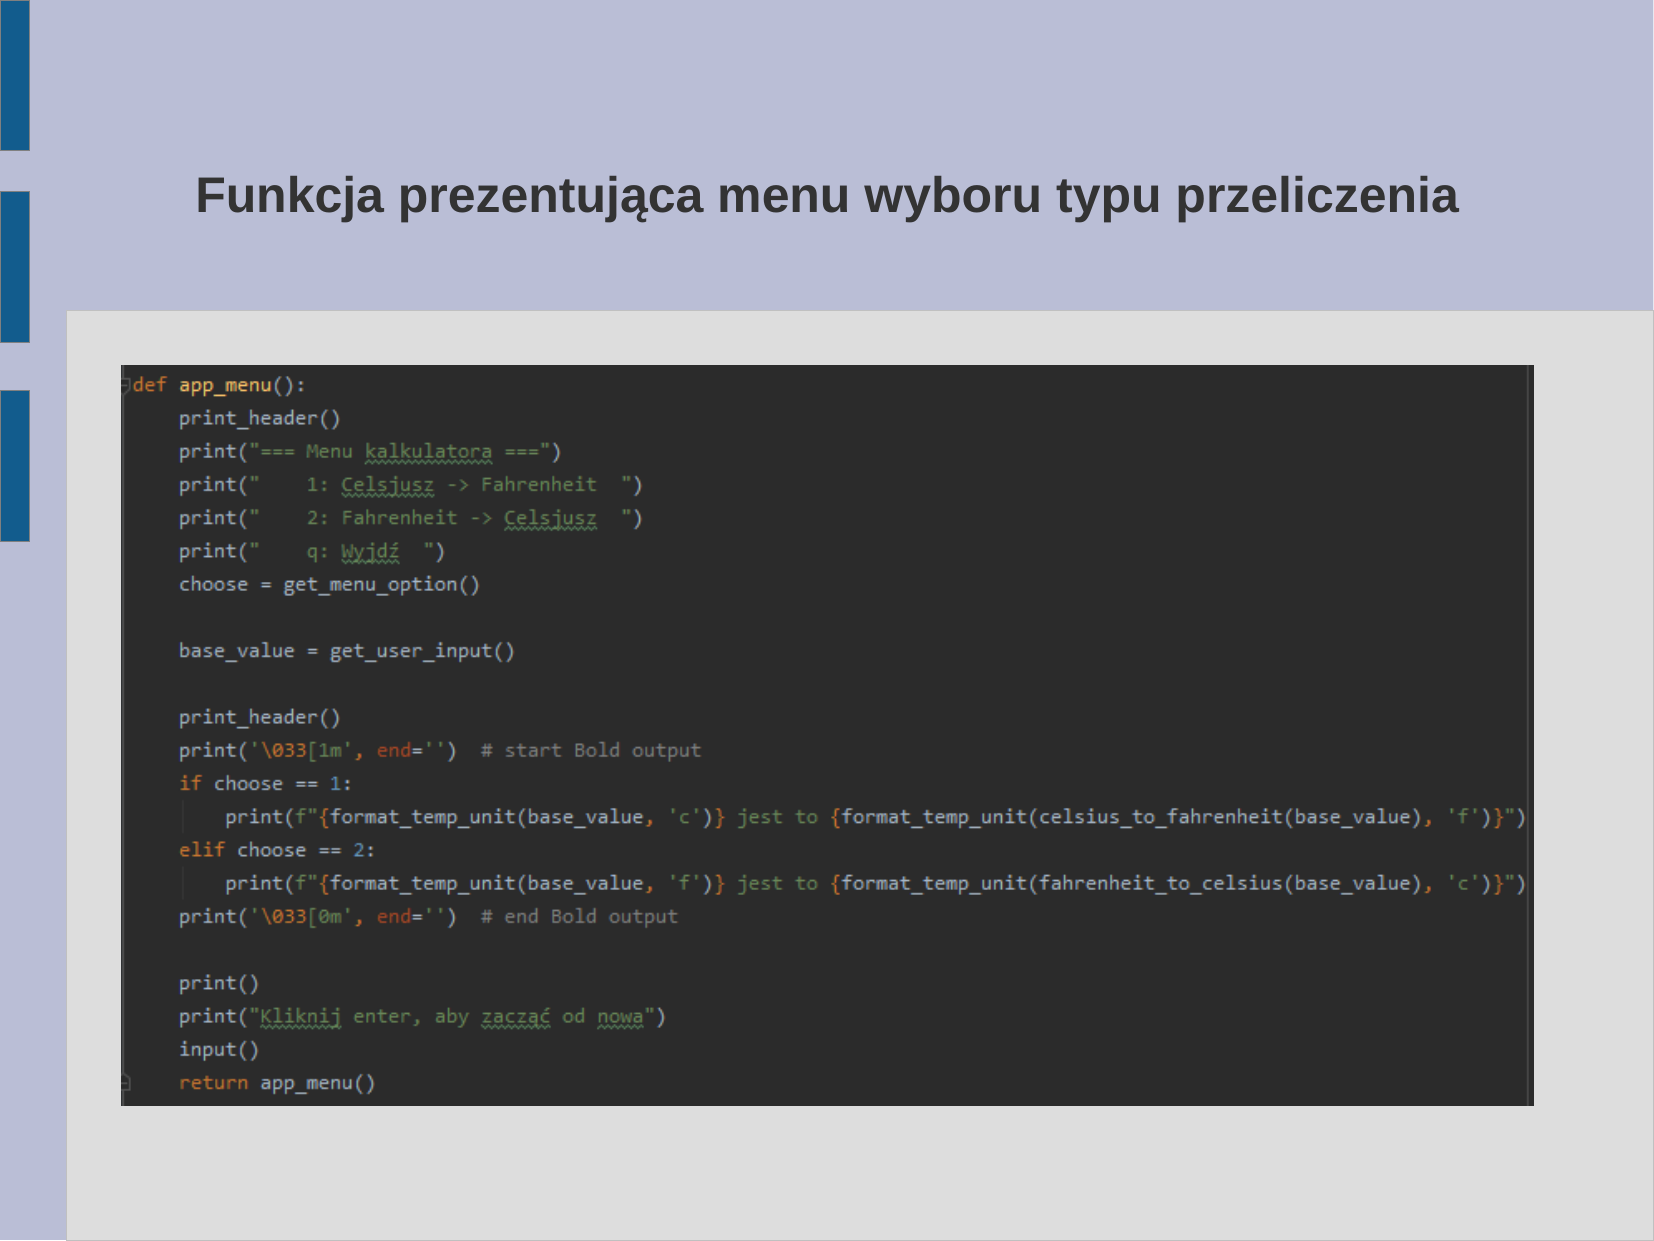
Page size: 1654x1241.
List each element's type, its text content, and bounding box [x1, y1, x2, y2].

title Funkcja prezentująca menu wyboru typu przeliczenia [121, 91, 1534, 299]
picture [121, 365, 1534, 1106]
